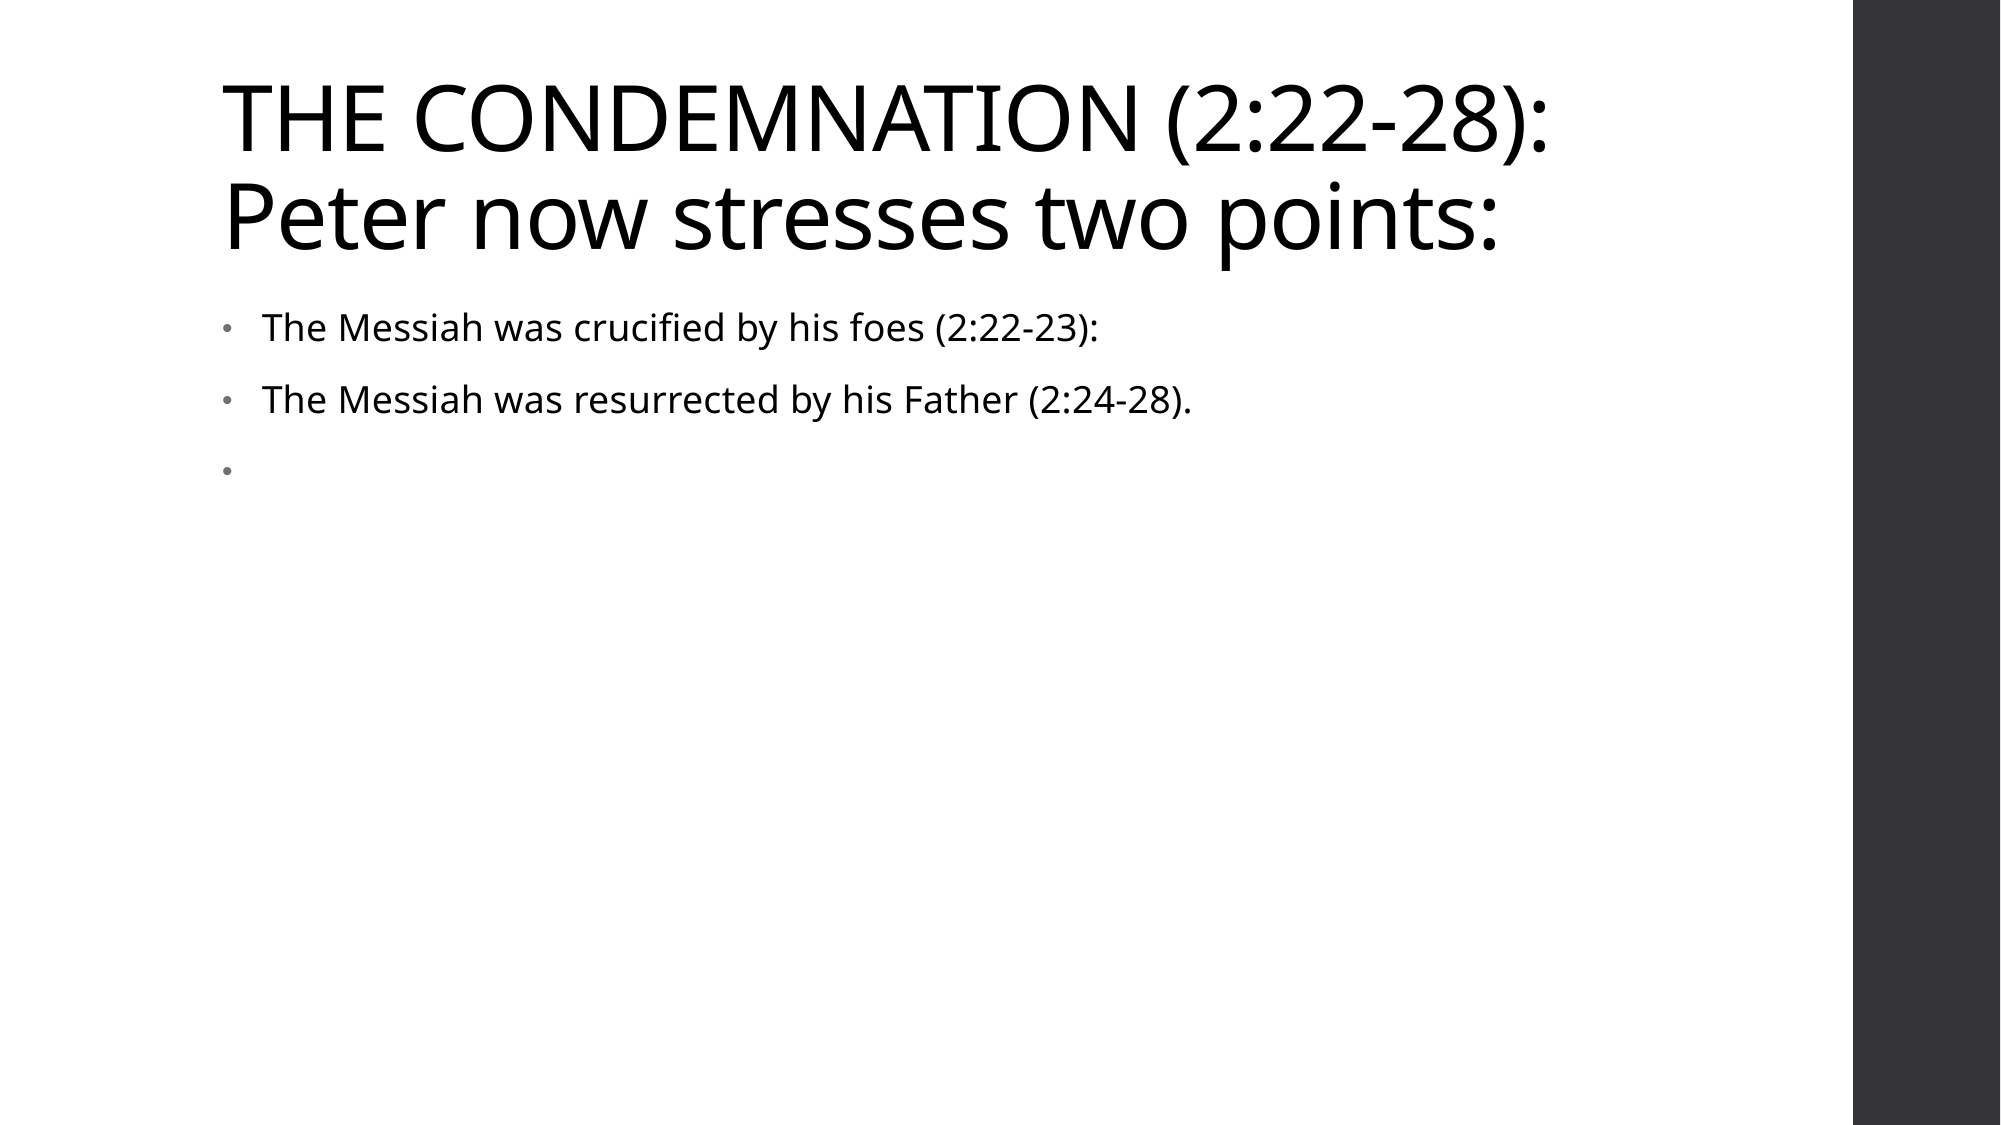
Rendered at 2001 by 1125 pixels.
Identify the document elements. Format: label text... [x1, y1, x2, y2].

title THE CONDEMNATION (2:22-28): Peter now stresses two points: [206, 60, 1797, 278]
list The Messiah was crucified by his foes (2:22-23): The Messiah was resurrected by his Father (2:24-28). [206, 299, 1617, 1014]
